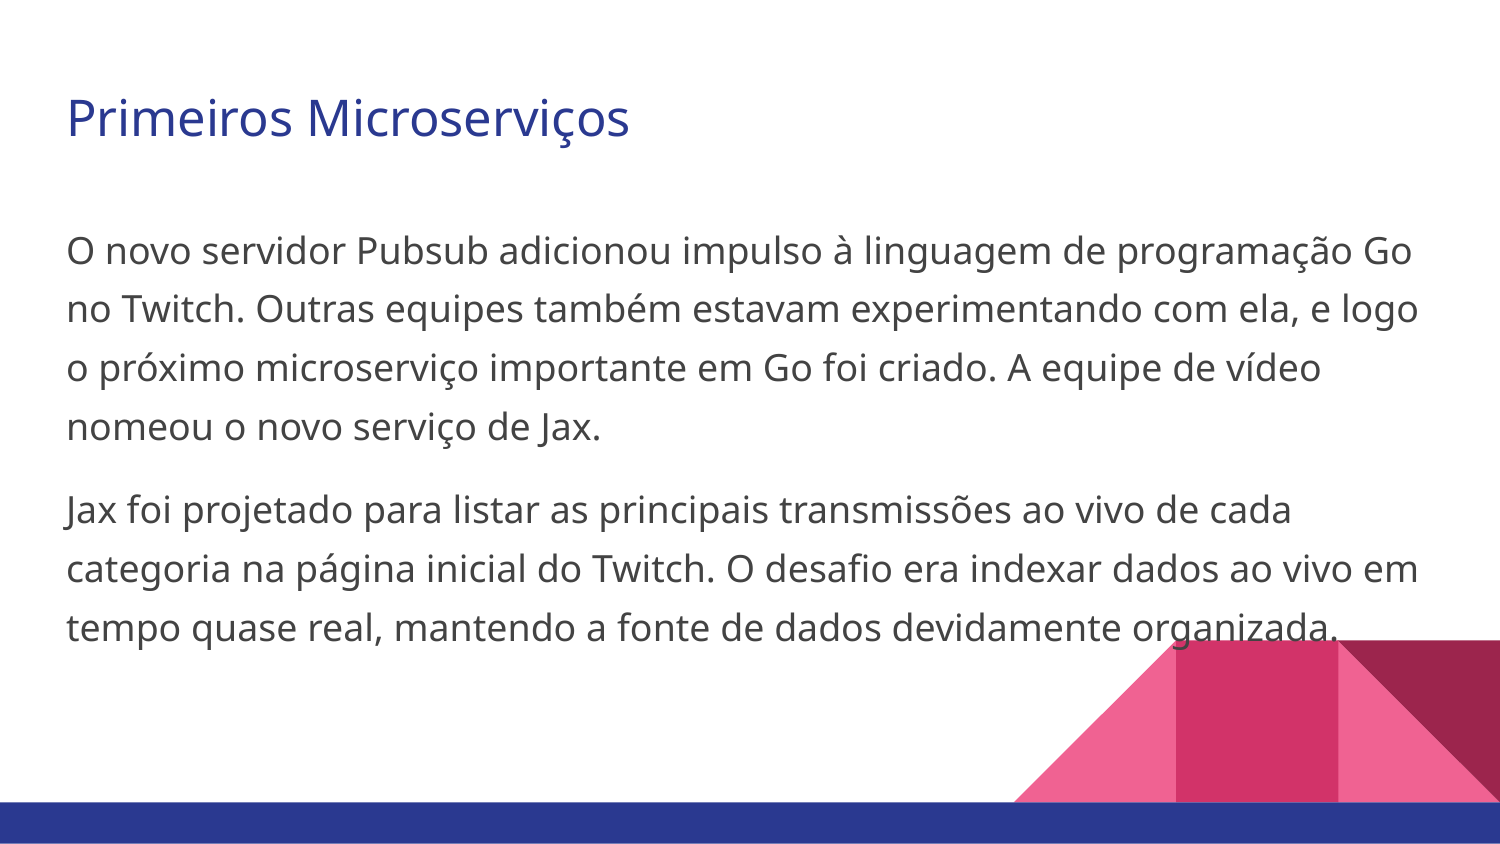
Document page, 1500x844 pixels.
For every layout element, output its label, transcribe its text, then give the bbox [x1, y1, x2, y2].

list O novo servidor Pubsub adicionou impulso à linguagem de programação Go no Twitch. Outras equipes também estavam experimentando com ela, e logo o próximo microserviço importante em Go foi criado. A equipe de vídeo nomeou o novo serviço de Jax. Jax foi projetado para listar as principais transmissões ao vivo de cada categoria na página inicial do Twitch. O desafio era indexar dados ao vivo em tempo quase real, mantendo a fonte de dados devidamente organizada. [51, 201, 1449, 750]
title Primeiros Microserviços [51, 67, 1449, 167]
